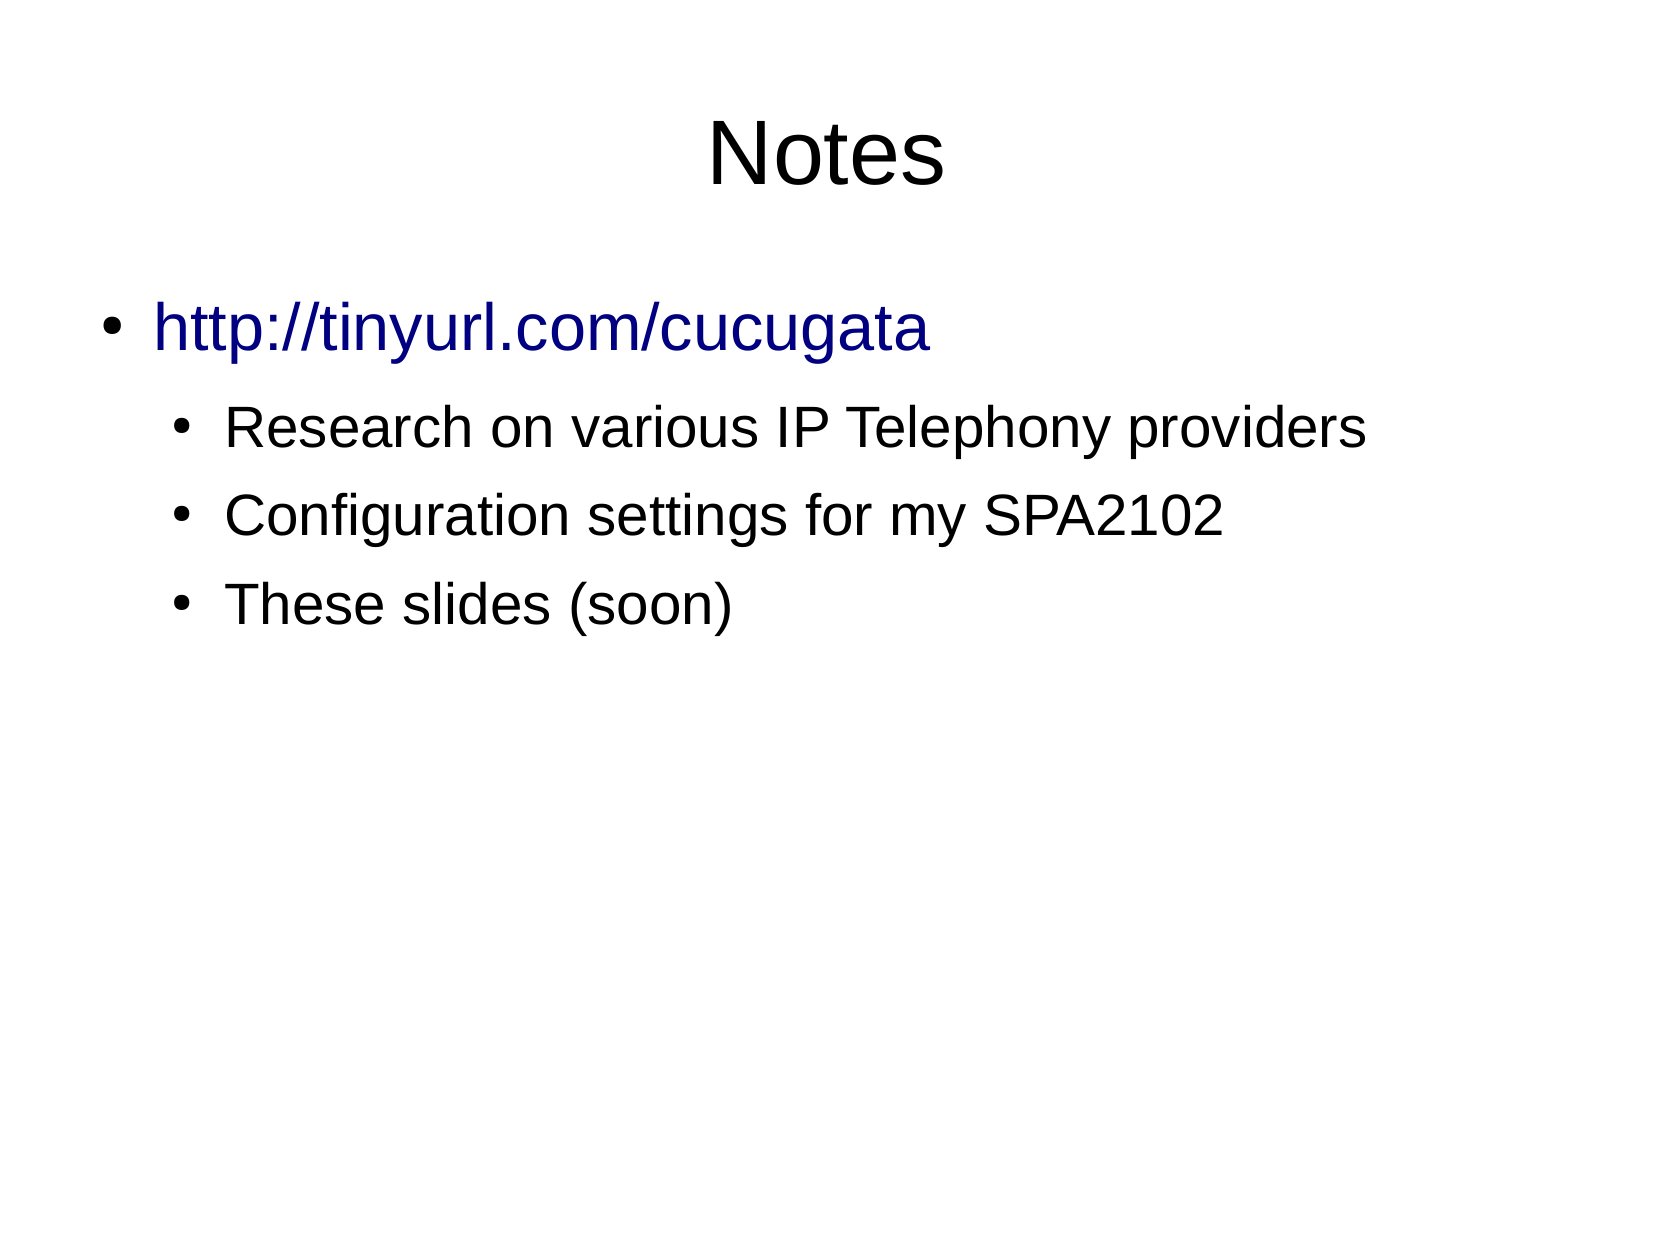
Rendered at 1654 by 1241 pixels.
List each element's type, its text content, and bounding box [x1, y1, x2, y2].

title Notes [82, 49, 1571, 257]
list http://tinyurl.com/cucugata Research on various IP Telephony providers Configuration settings for my SPA2102 These slides (soon) [82, 290, 1571, 1109]
